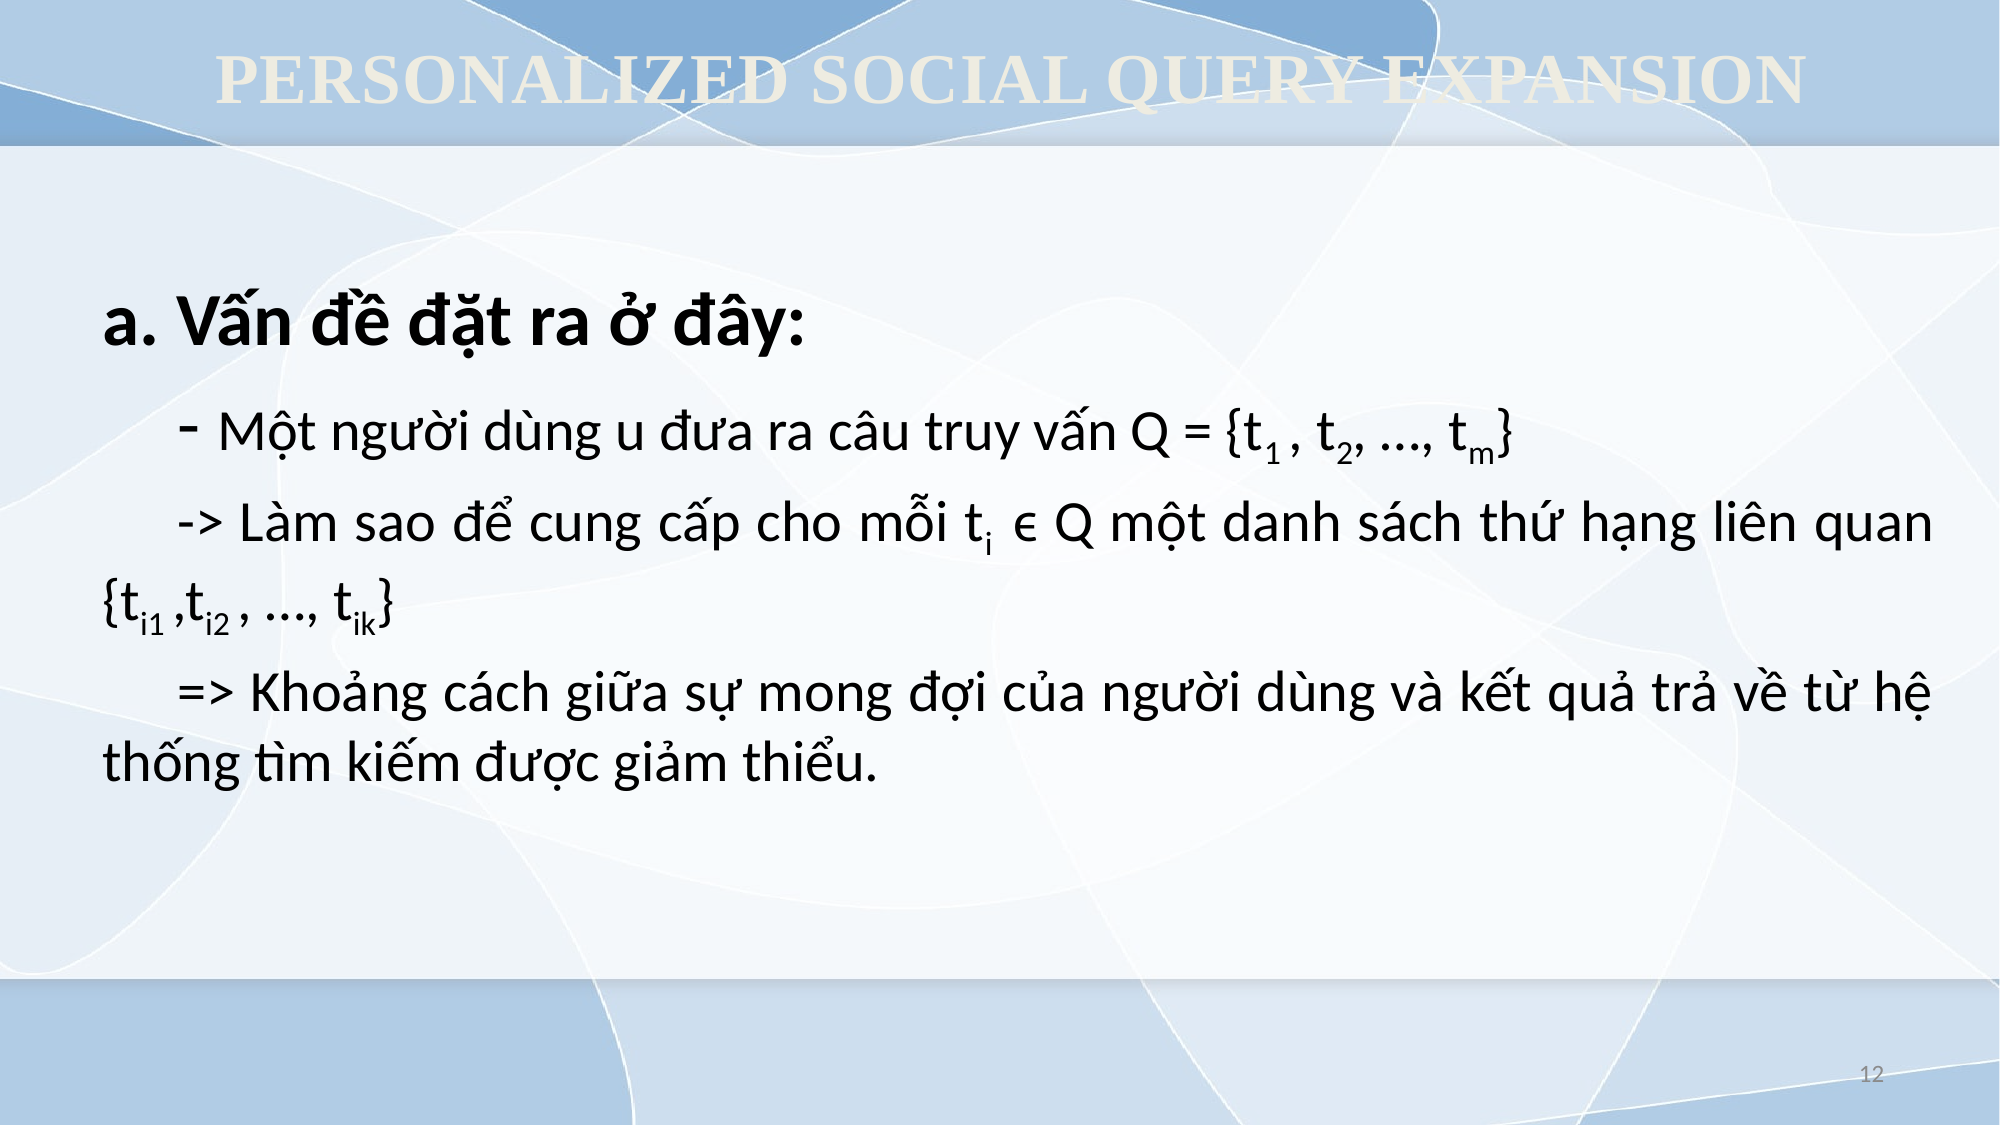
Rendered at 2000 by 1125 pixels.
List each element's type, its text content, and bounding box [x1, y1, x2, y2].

title PERSONALIZED SOCIAL QUERY EXPANSION [24, 0, 2000, 150]
list a. Vấn đề đặt ra ở đây: - Một người dùng u đưa ra câu truy vấn Q = {t1 , t2, …, tm} -> Làm sao để cung cấp cho mỗi ti ϵ Q một danh sách thứ hạng liên quan {ti1 ,ti2 , …, tik} => Khoảng cách giữa sự mong đợi của người dùng và kết quả trả về từ hệ thống tìm kiếm được giảm thiểu. [12, 262, 1950, 925]
slide_number <number> [1432, 1042, 1900, 1103]
